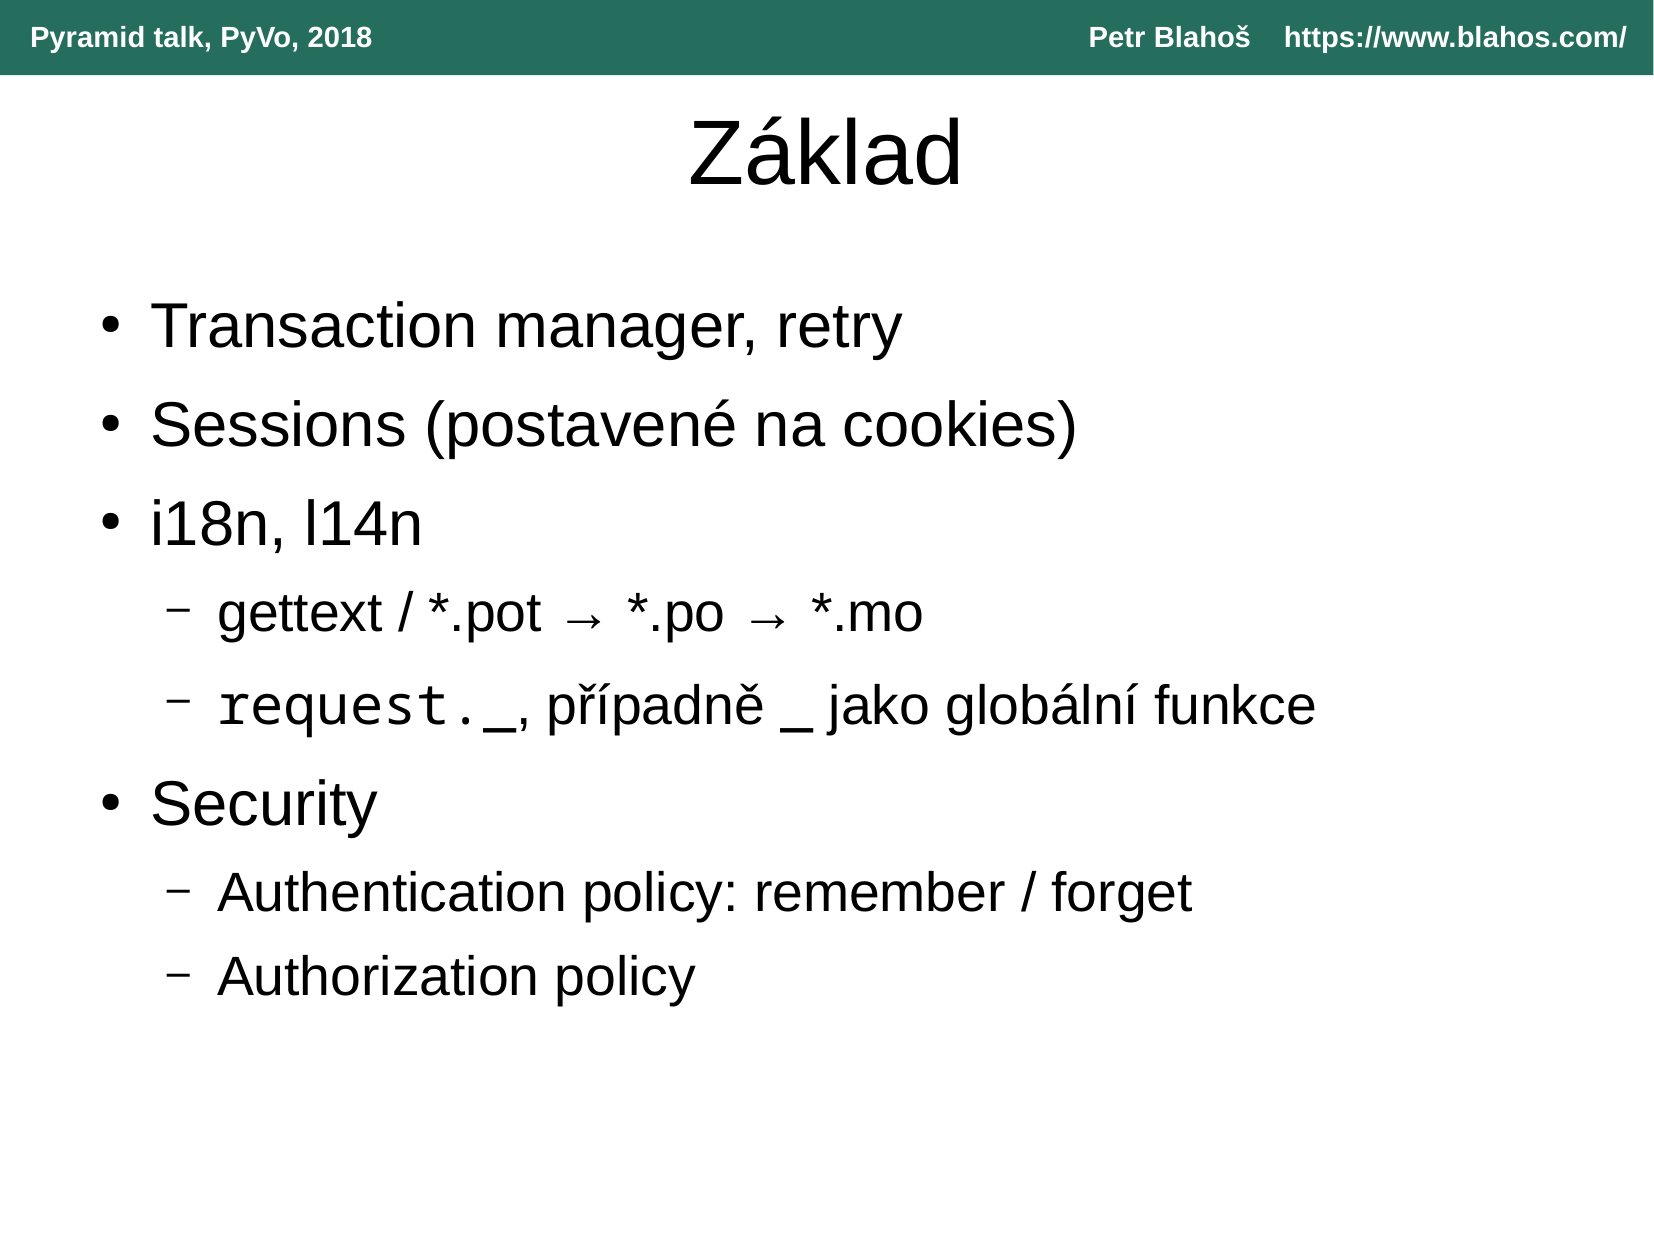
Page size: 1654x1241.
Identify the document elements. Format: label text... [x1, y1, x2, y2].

title Základ [82, 49, 1571, 257]
list Transaction manager, retry Sessions (postavené na cookies) i18n, l14n gettext / *.pot → *.po → *.mo request._, případně _ jako globální funkce Security Authentication policy: remember / forget Authorization policy [82, 290, 1571, 1010]
